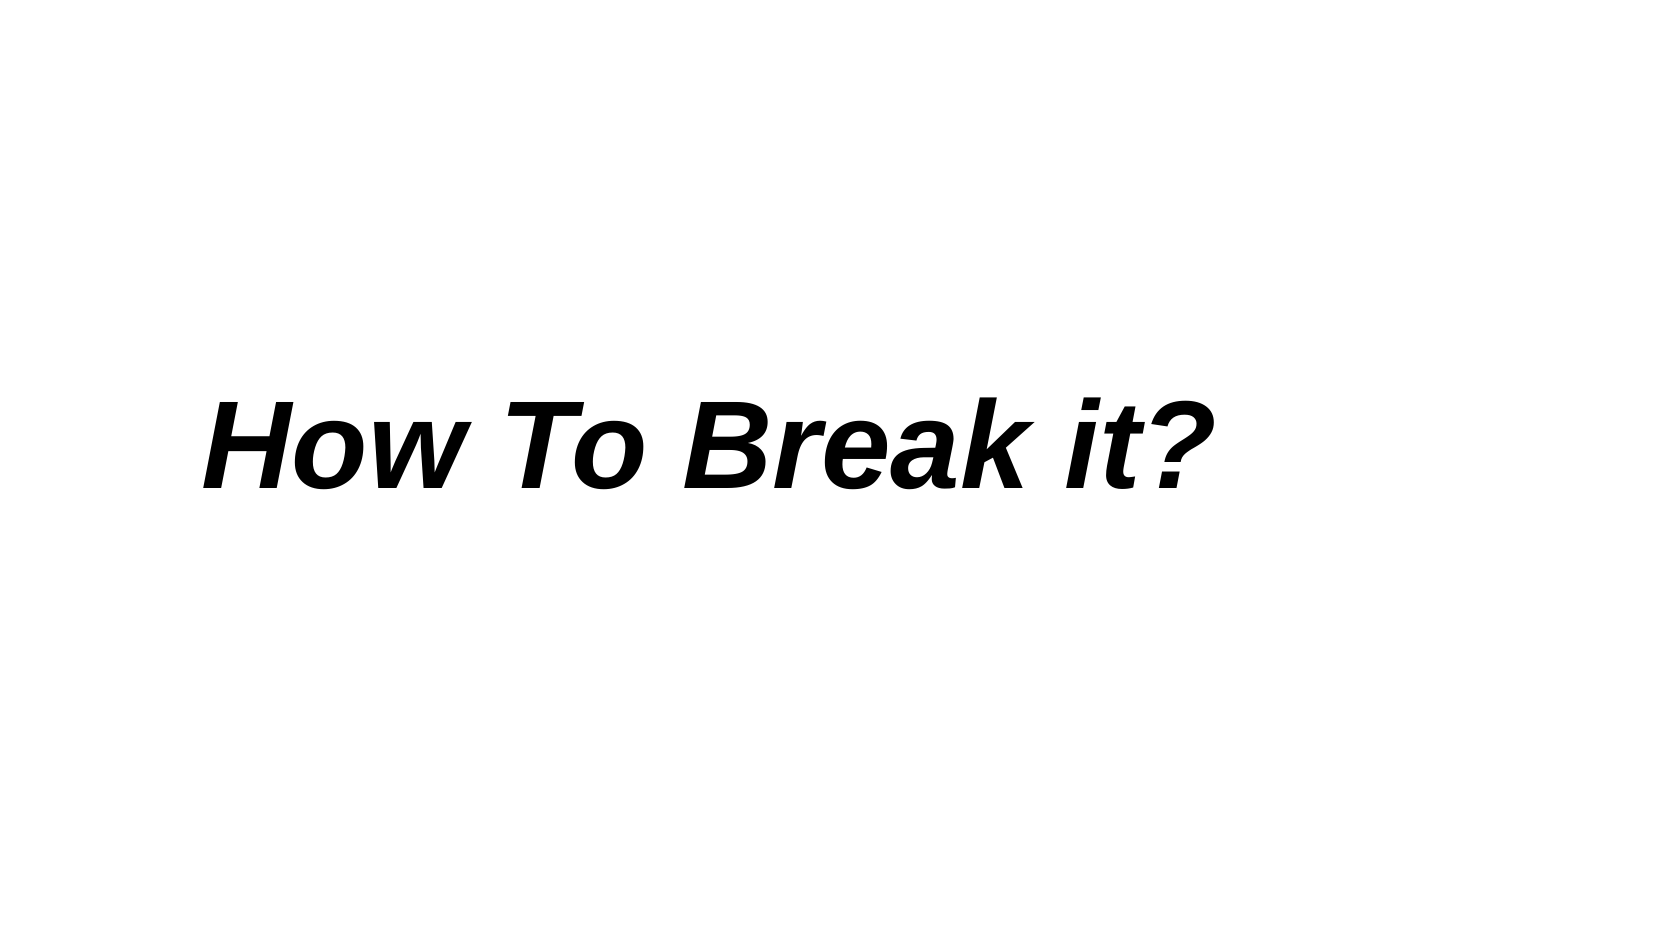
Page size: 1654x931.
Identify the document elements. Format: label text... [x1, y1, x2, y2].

text_box How To Break it? [186, 367, 1447, 663]
